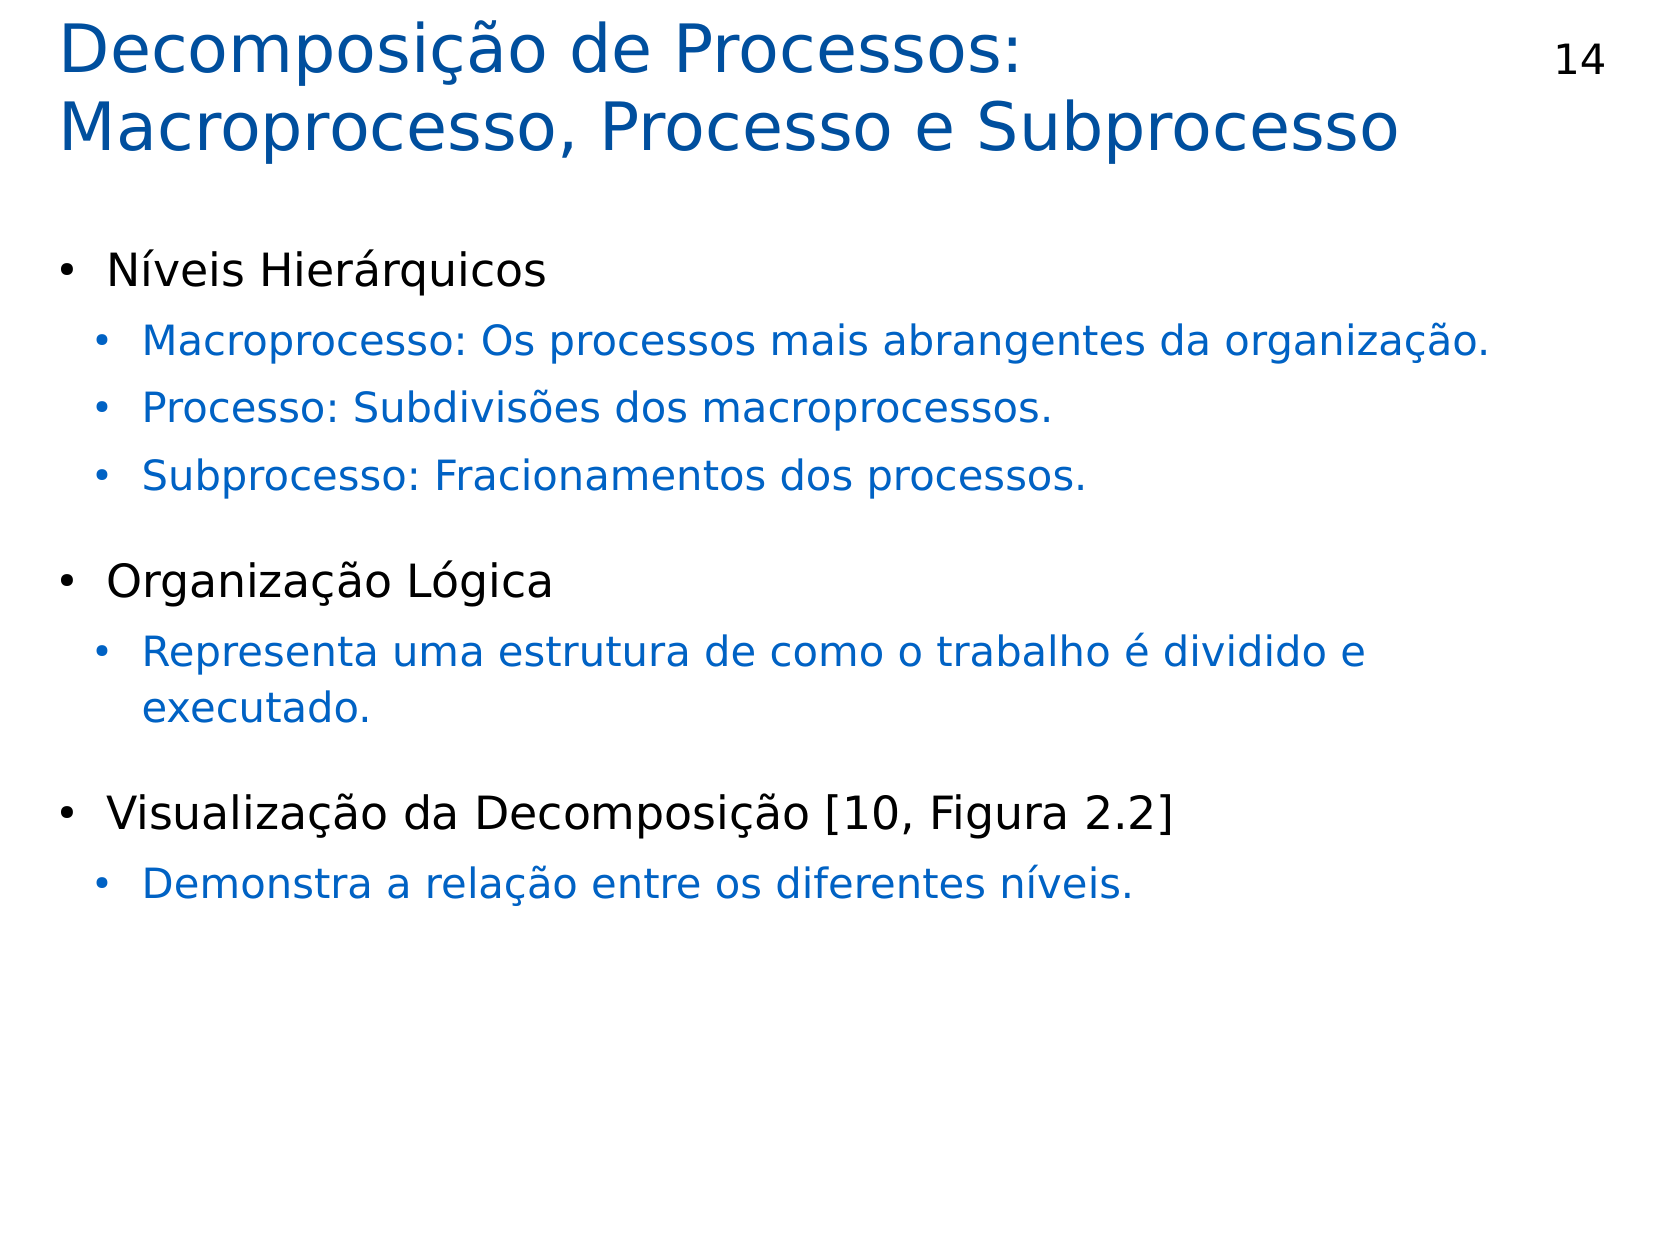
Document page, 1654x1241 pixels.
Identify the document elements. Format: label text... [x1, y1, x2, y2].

list Níveis Hierárquicos Macroprocesso: Os processos mais abrangentes da organização. Processo: Subdivisões dos macroprocessos. Subprocesso: Fracionamentos dos processos. Organização Lógica Representa uma estrutura de como o trabalho é dividido e executado. Visualização da Decomposição [10, Figura 2.2] Demonstra a relação entre os diferentes níveis. [59, 236, 1595, 1211]
title Decomposição de Processos: Macroprocesso, Processo e Subprocesso [59, 10, 1506, 167]
